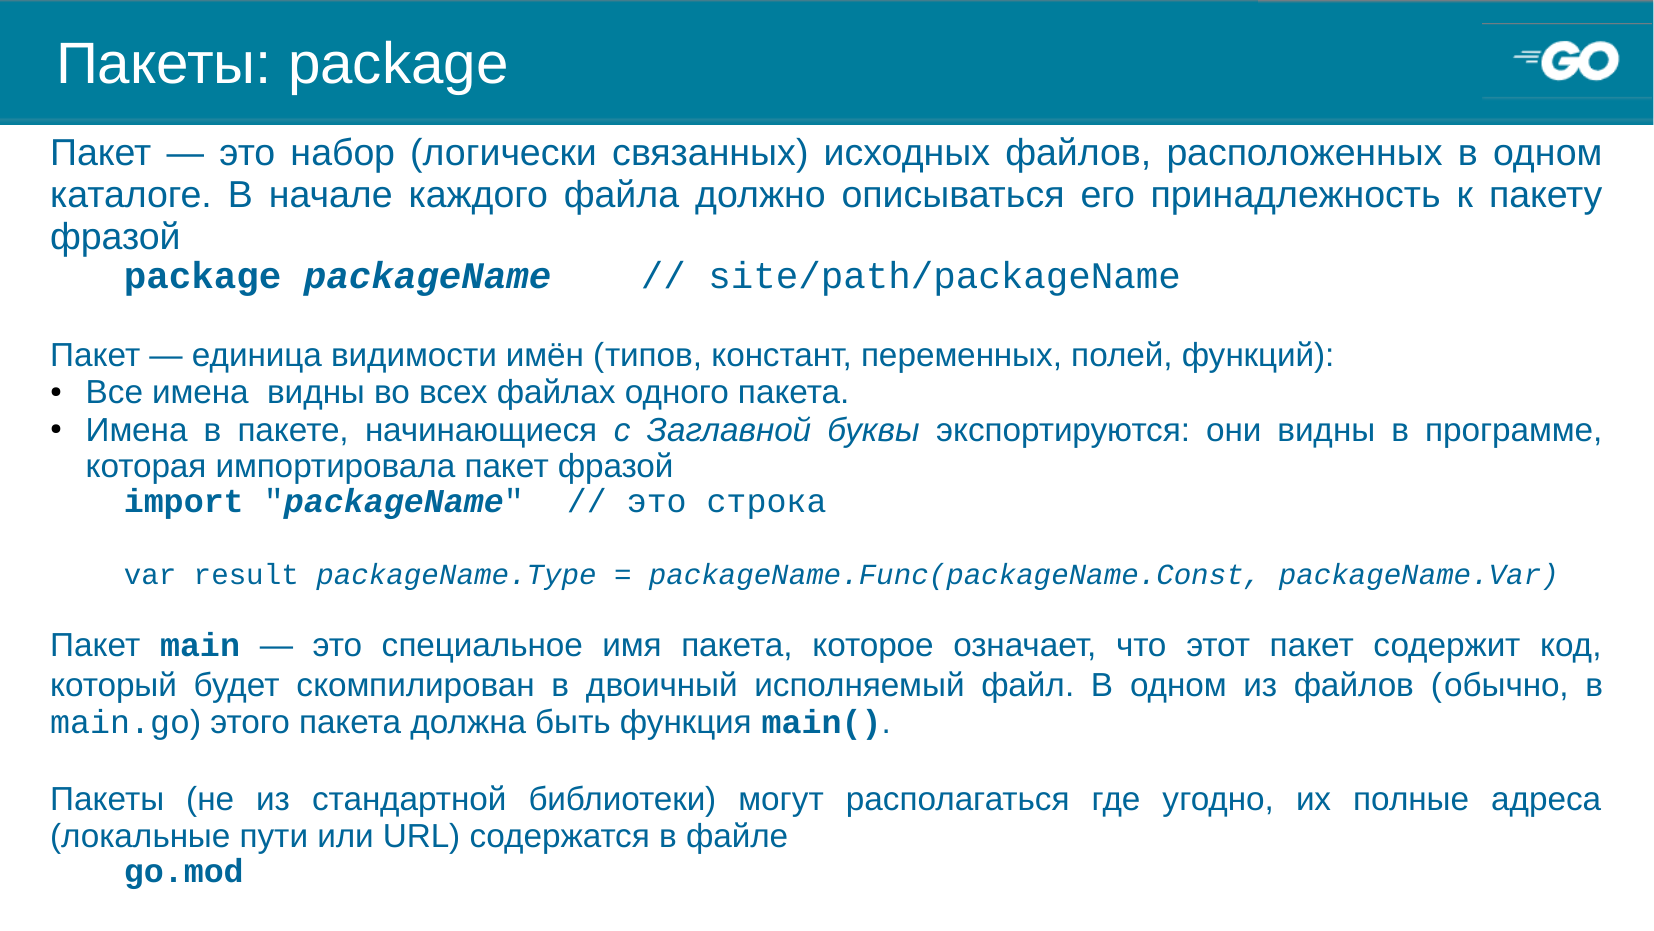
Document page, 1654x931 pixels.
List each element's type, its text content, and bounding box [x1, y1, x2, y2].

picture [1542, 41, 1619, 81]
text_box Пакеты: package [41, 23, 1495, 104]
text_box Пакет — это набор (логически связанных) исходных файлов, расположенных в одном каталоге. В начале каждого файла должно описываться его принадлежность к пакету фразой package packageName // site/path/packageName Пакет — единица видимости имён (типов, констант, переменных, полей, функций): Все имена видны во всех файлах одного пакета. Имена в пакете, начинающиеся с Заглавной буквы экспортируются: они видны в программе, которая импортировала пакет фразой import "packageName" // это строка var result packageName.Type = packageName.Func(packageName.Const, packageName.Var) Пакет main — это специальное имя пакета, которое означает, что этот пакет содержит код, который будет скомпилирован в двоичный исполняемый файл. В одном из файлов (обычно, в main.go) этого пакета должна быть функция main(). Пакеты (не из стандартной библиотеки) могут располагаться где угодно, их полные адреса (локальные пути или URL) содержатся в файле go.mod [35, 124, 1619, 900]
